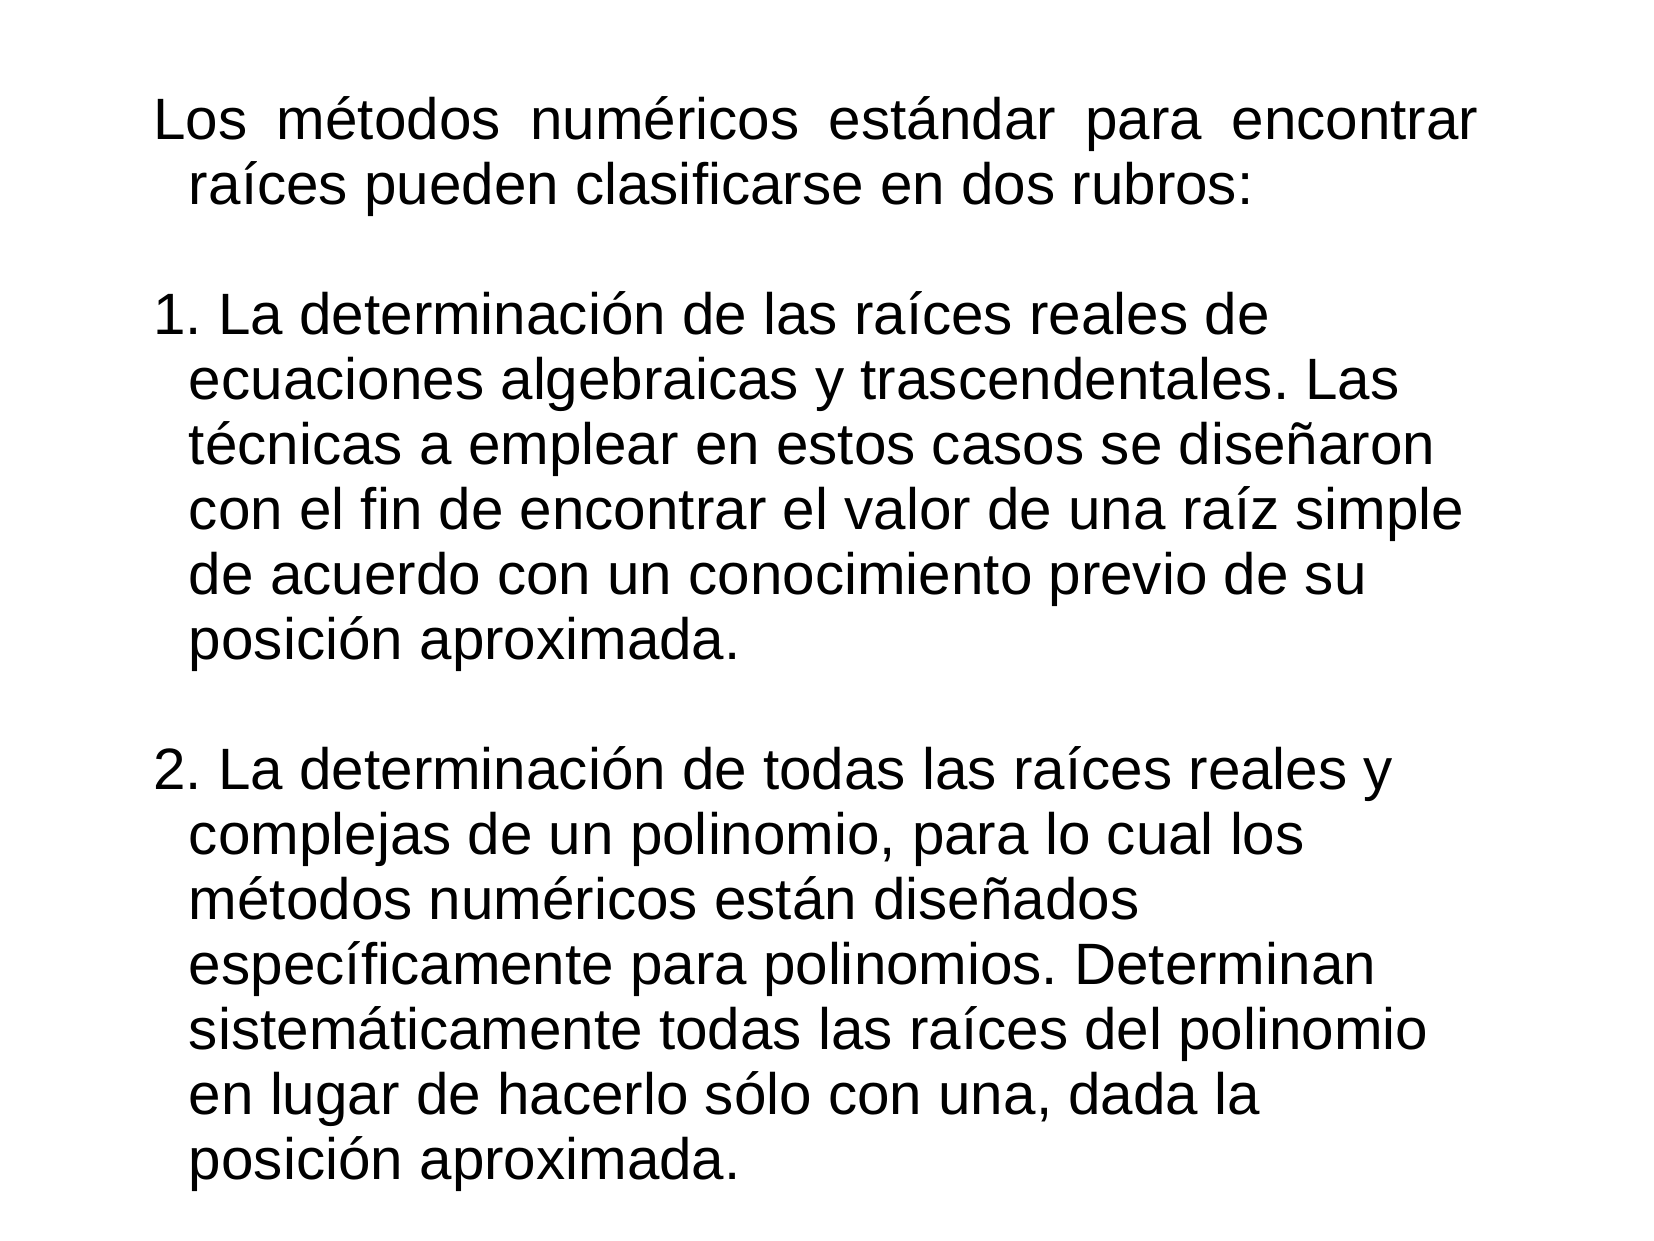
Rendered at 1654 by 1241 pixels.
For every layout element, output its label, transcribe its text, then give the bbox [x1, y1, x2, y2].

subtitle Los métodos numéricos estándar para encontrar raíces pueden clasificarse en dos rubros: 1. La determinación de las raíces reales de ecuaciones algebraicas y trascendentales. Las técnicas a emplear en estos casos se diseñaron con el fin de encontrar el valor de una raíz simple de acuerdo con un conocimiento previo de su posición aproximada. 2. La determinación de todas las raíces reales y complejas de un polinomio, para lo cual los métodos numéricos están diseñados específicamente para polinomios. Determinan sistemáticamente todas las raíces del polinomio en lugar de hacerlo sólo con una, dada la posición aproximada. [118, 86, 1480, 1192]
